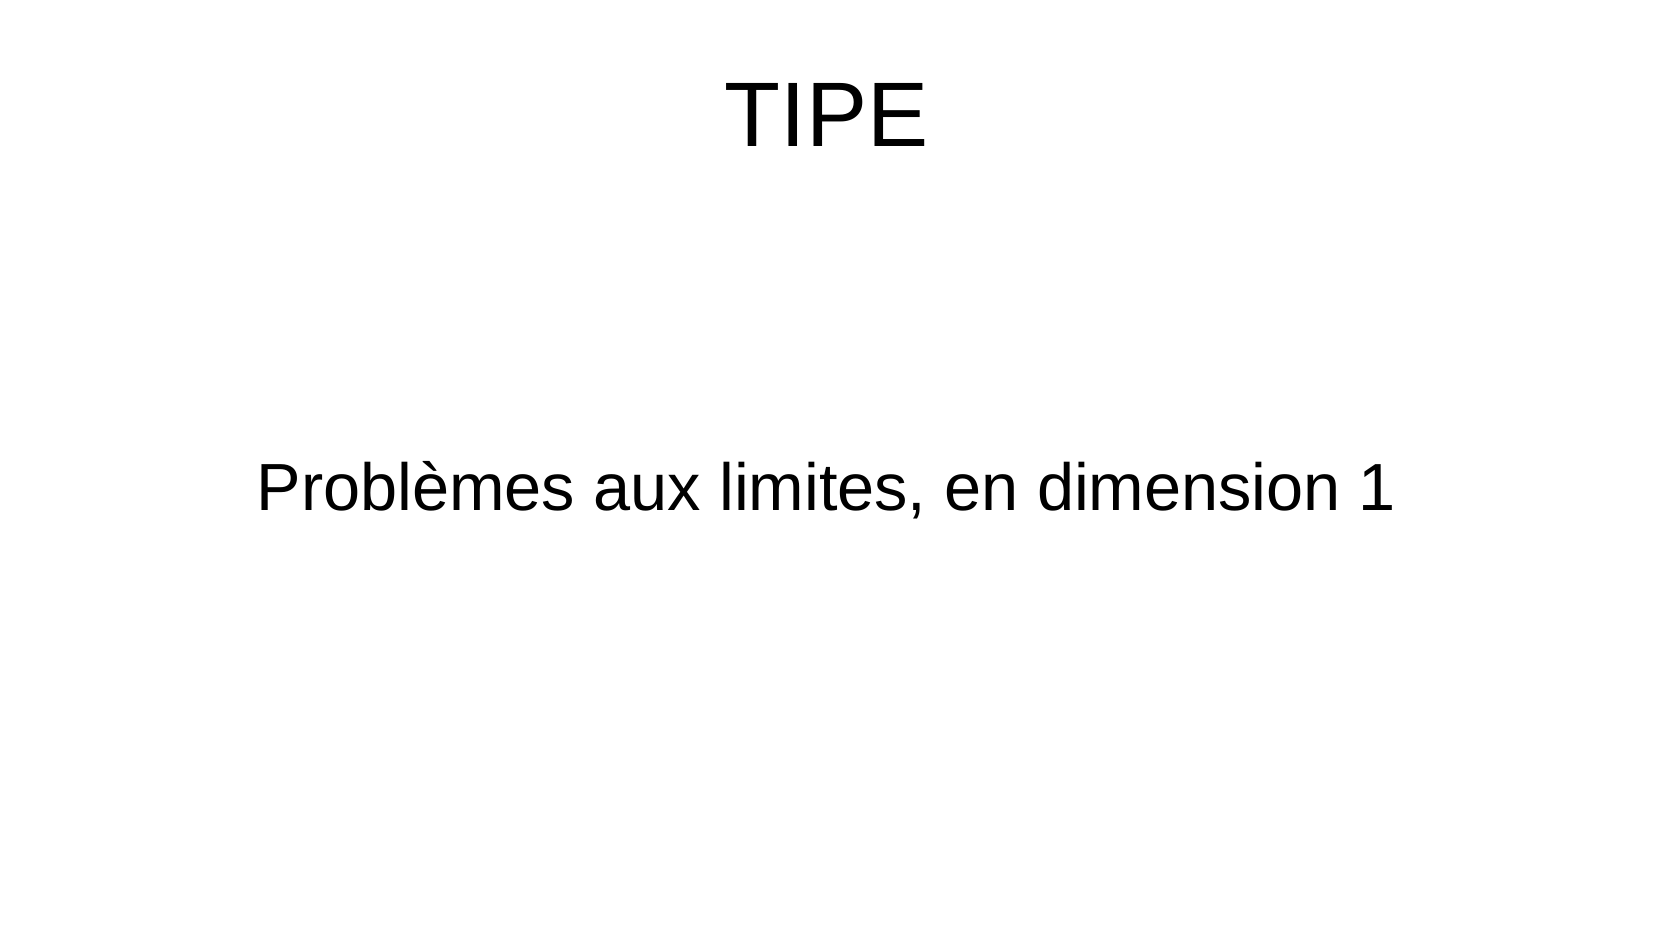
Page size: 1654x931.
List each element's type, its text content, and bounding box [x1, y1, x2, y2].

title TIPE [82, 37, 1571, 193]
subtitle Problèmes aux limites, en dimension 1 [82, 217, 1571, 758]
